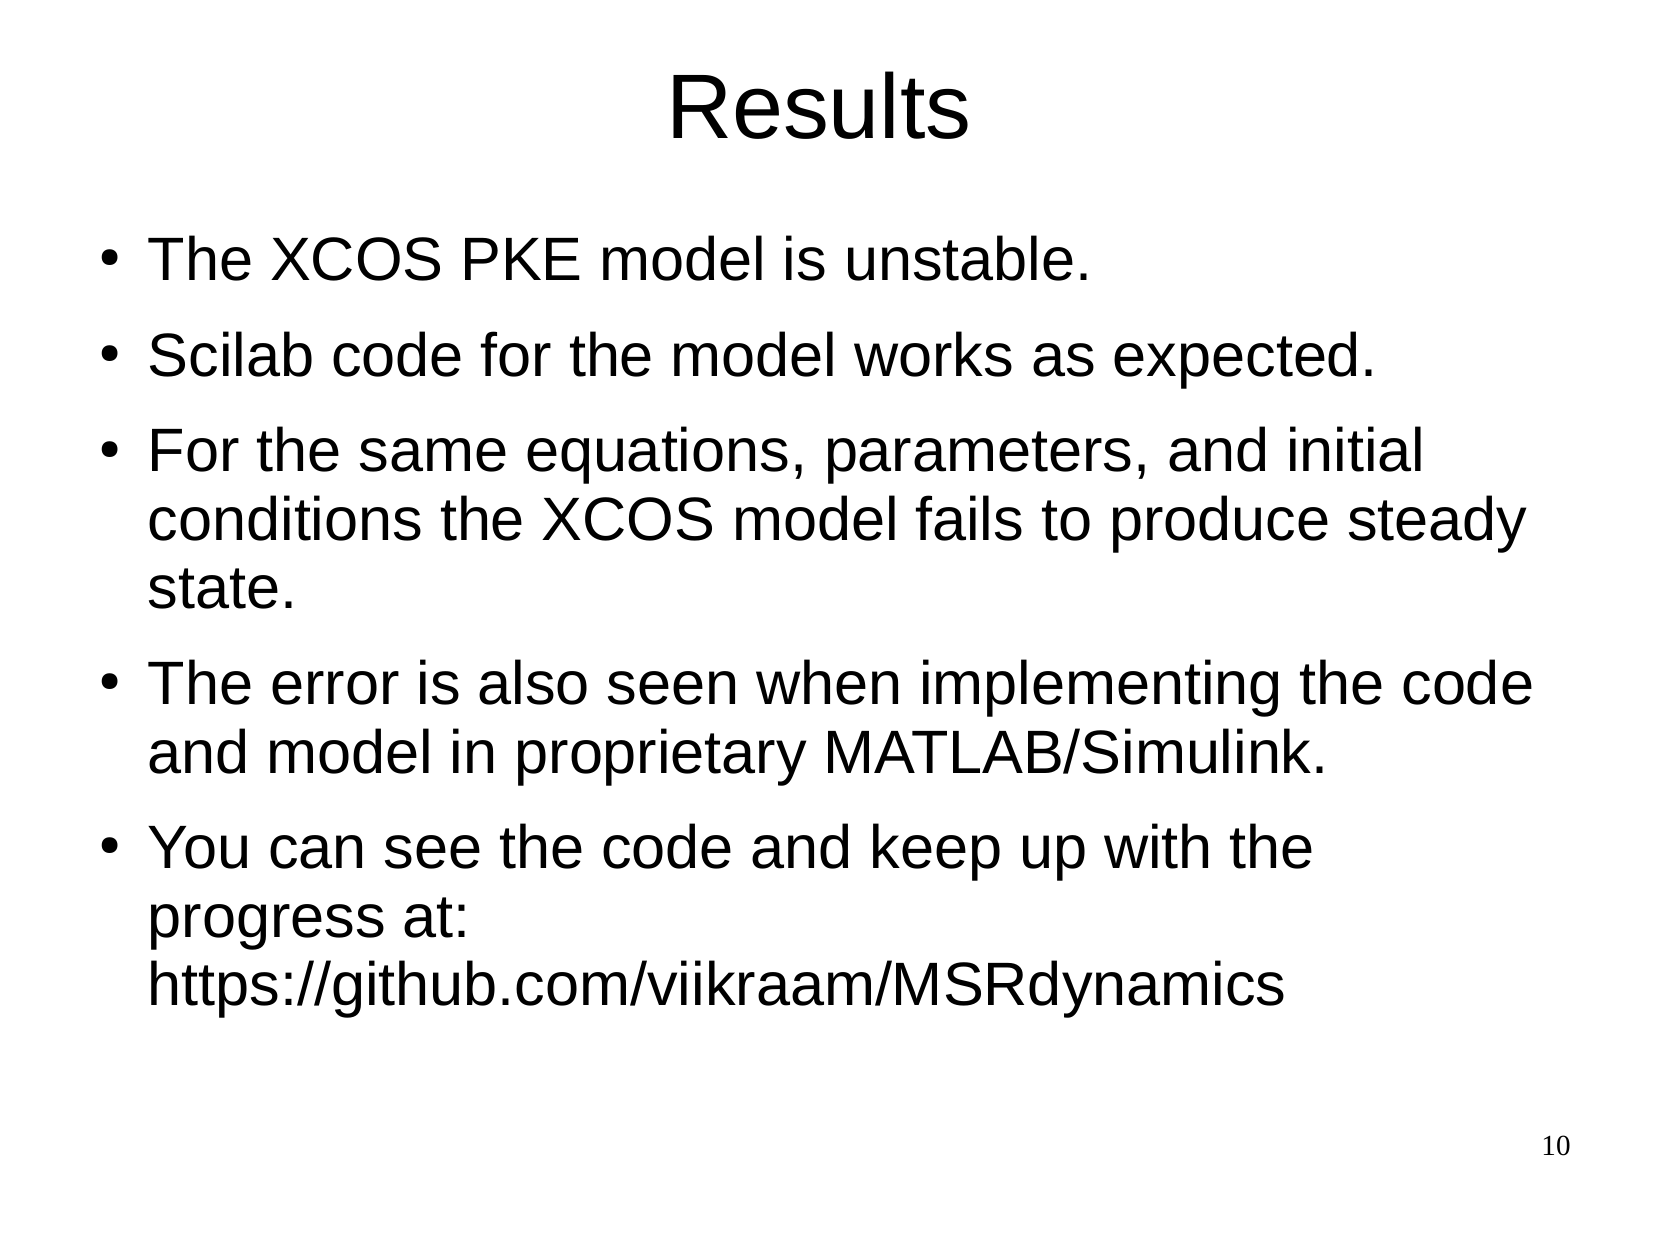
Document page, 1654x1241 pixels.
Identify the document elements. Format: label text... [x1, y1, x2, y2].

list The XCOS PKE model is unstable. Scilab code for the model works as expected. For the same equations, parameters, and initial conditions the XCOS model fails to produce steady state. The error is also seen when implementing the code and model in proprietary MATLAB/Simulink. You can see the code and keep up with the progress at: https://github.com/viikraam/MSRdynamics [82, 225, 1571, 1030]
title Results [75, 2, 1564, 211]
